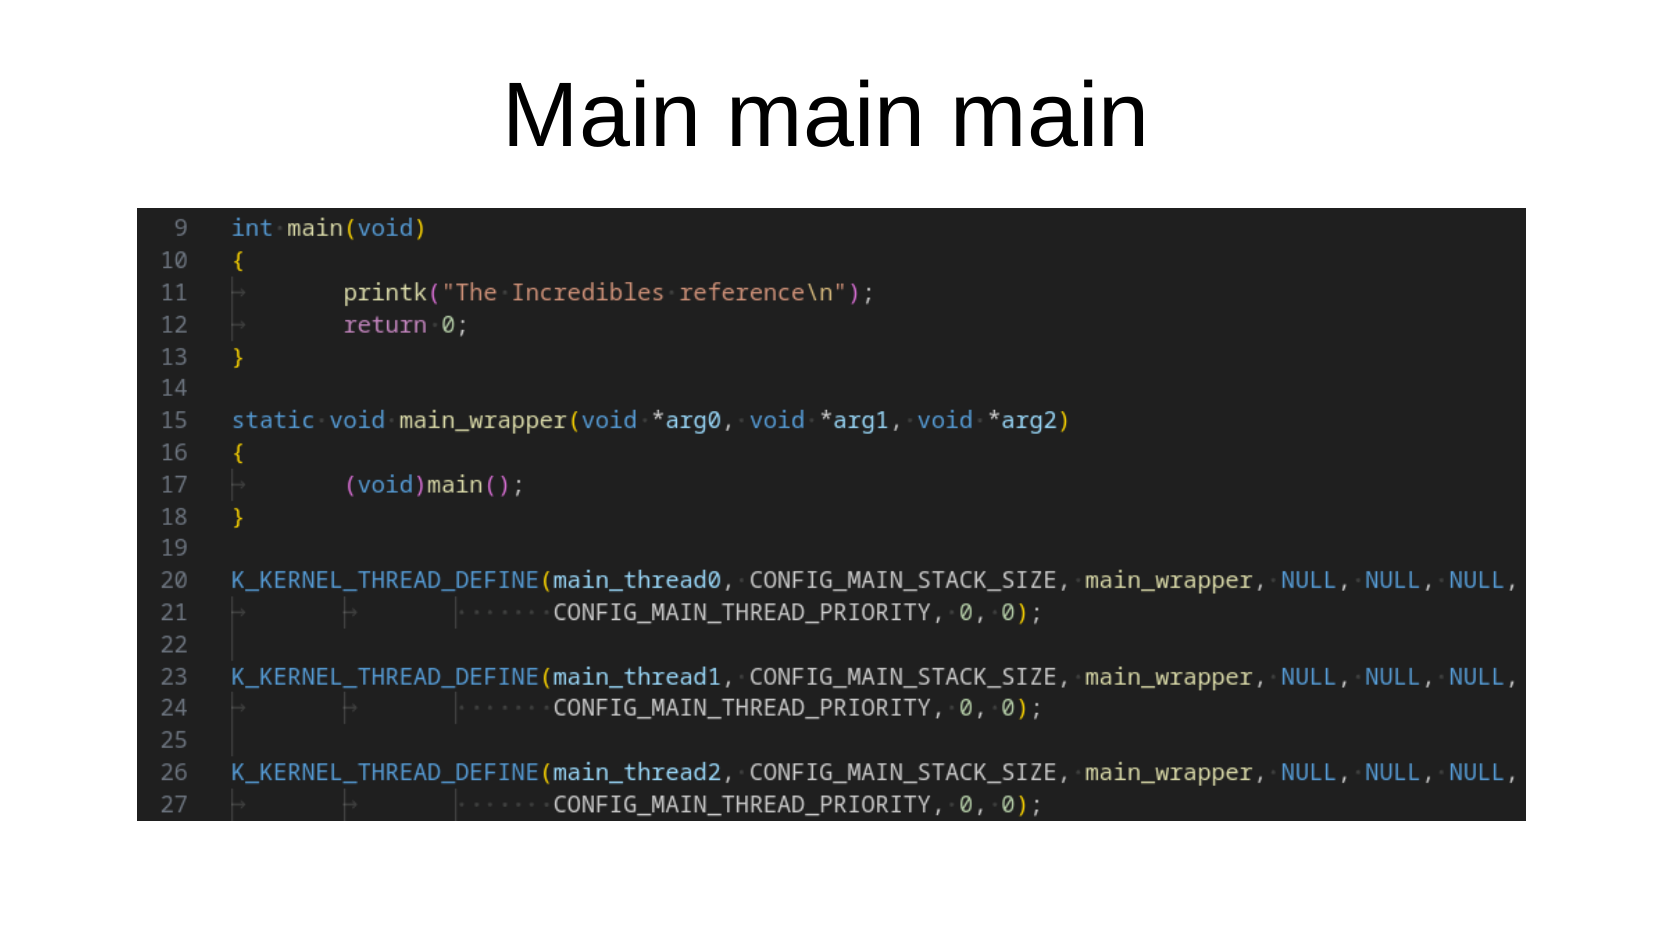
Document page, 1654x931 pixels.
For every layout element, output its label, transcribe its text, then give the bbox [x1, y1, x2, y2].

title Main main main [82, 37, 1571, 193]
picture [137, 208, 1526, 821]
